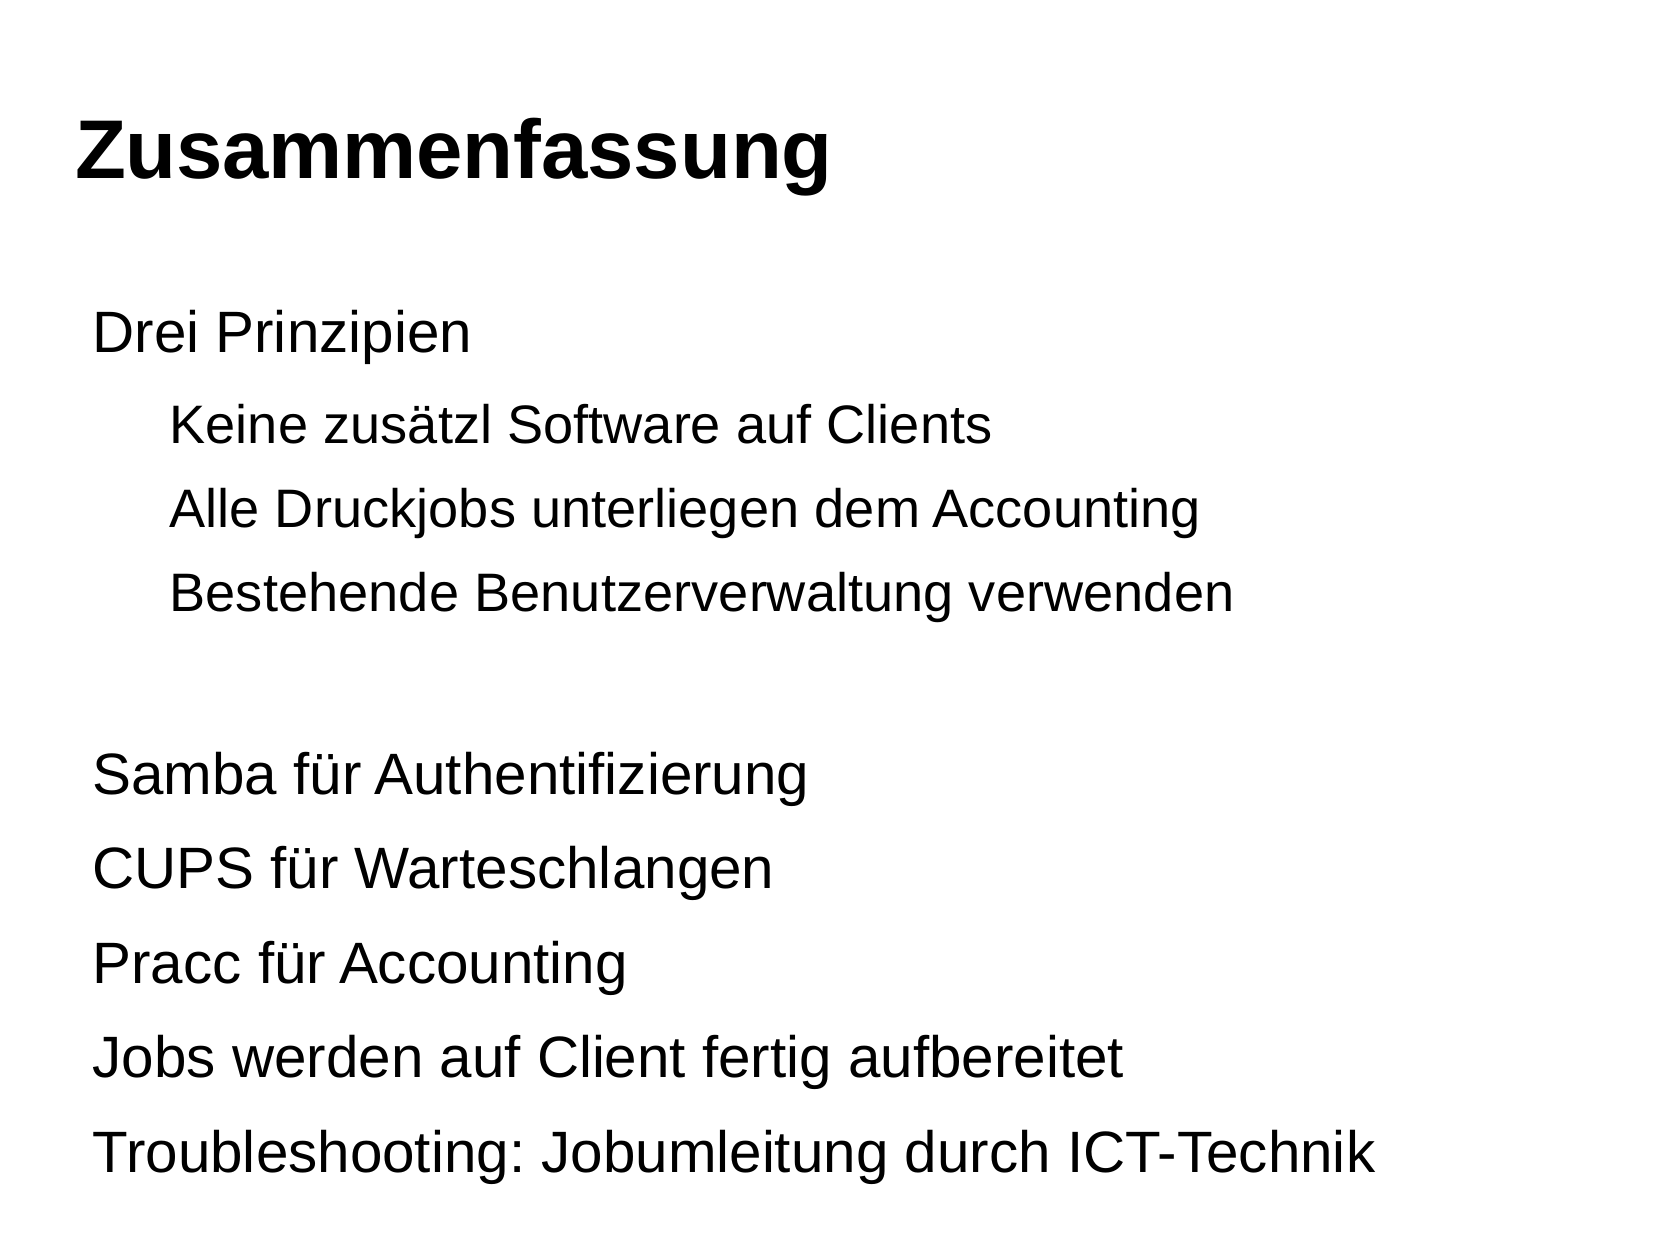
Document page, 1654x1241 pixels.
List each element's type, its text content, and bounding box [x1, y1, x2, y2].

list Drei Prinzipien Keine zusätzl Software auf Clients Alle Druckjobs unterliegen dem Accounting Bestehende Benutzerverwaltung verwenden Samba für Authentifizierung CUPS für Warteschlangen Pracc für Accounting Jobs werden auf Client fertig aufbereitet Troubleshooting: Jobumleitung durch ICT-Technik [75, 300, 1576, 1185]
title Zusammenfassung [75, 44, 1576, 256]
